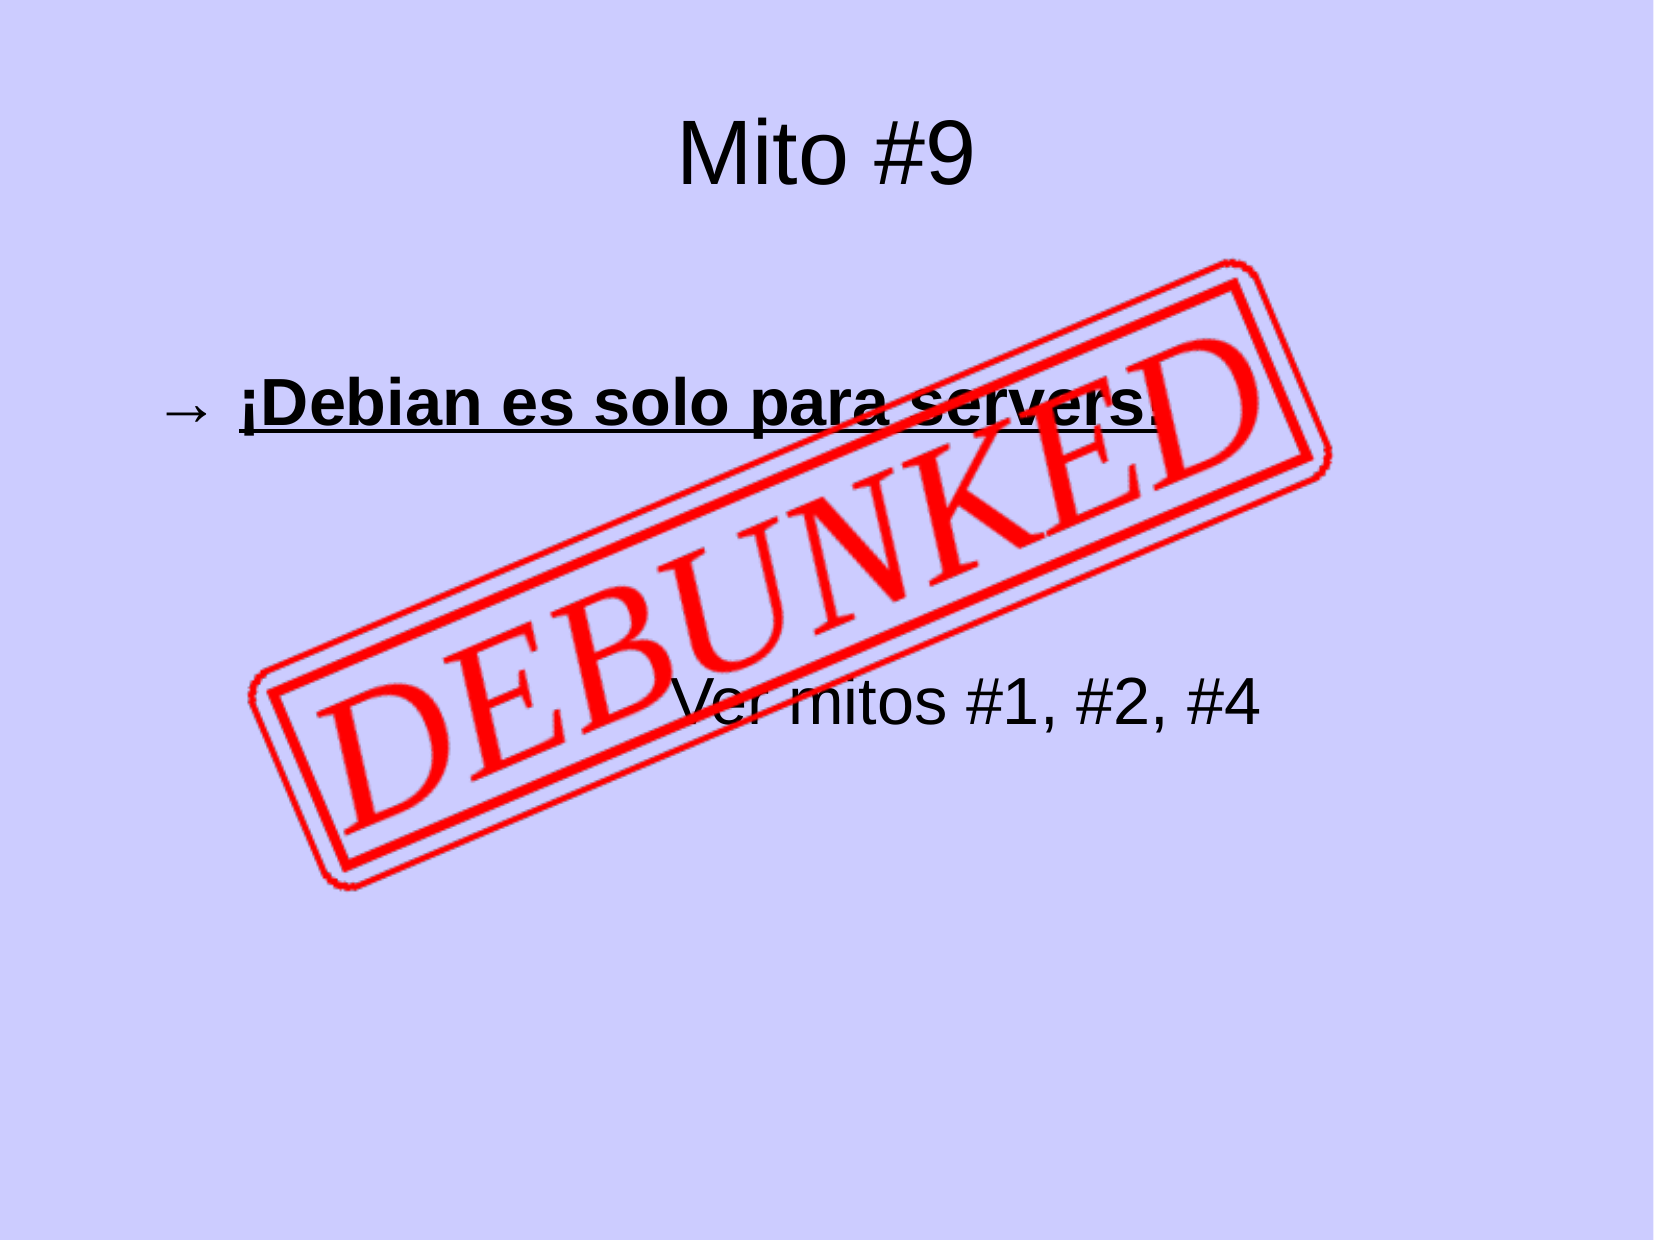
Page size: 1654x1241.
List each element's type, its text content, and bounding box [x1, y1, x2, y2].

picture [213, 243, 1345, 903]
list → ¡Debian es solo para servers! Ver mitos #1, #2, #4 [82, 290, 1571, 1010]
title Mito #9 [82, 49, 1571, 257]
